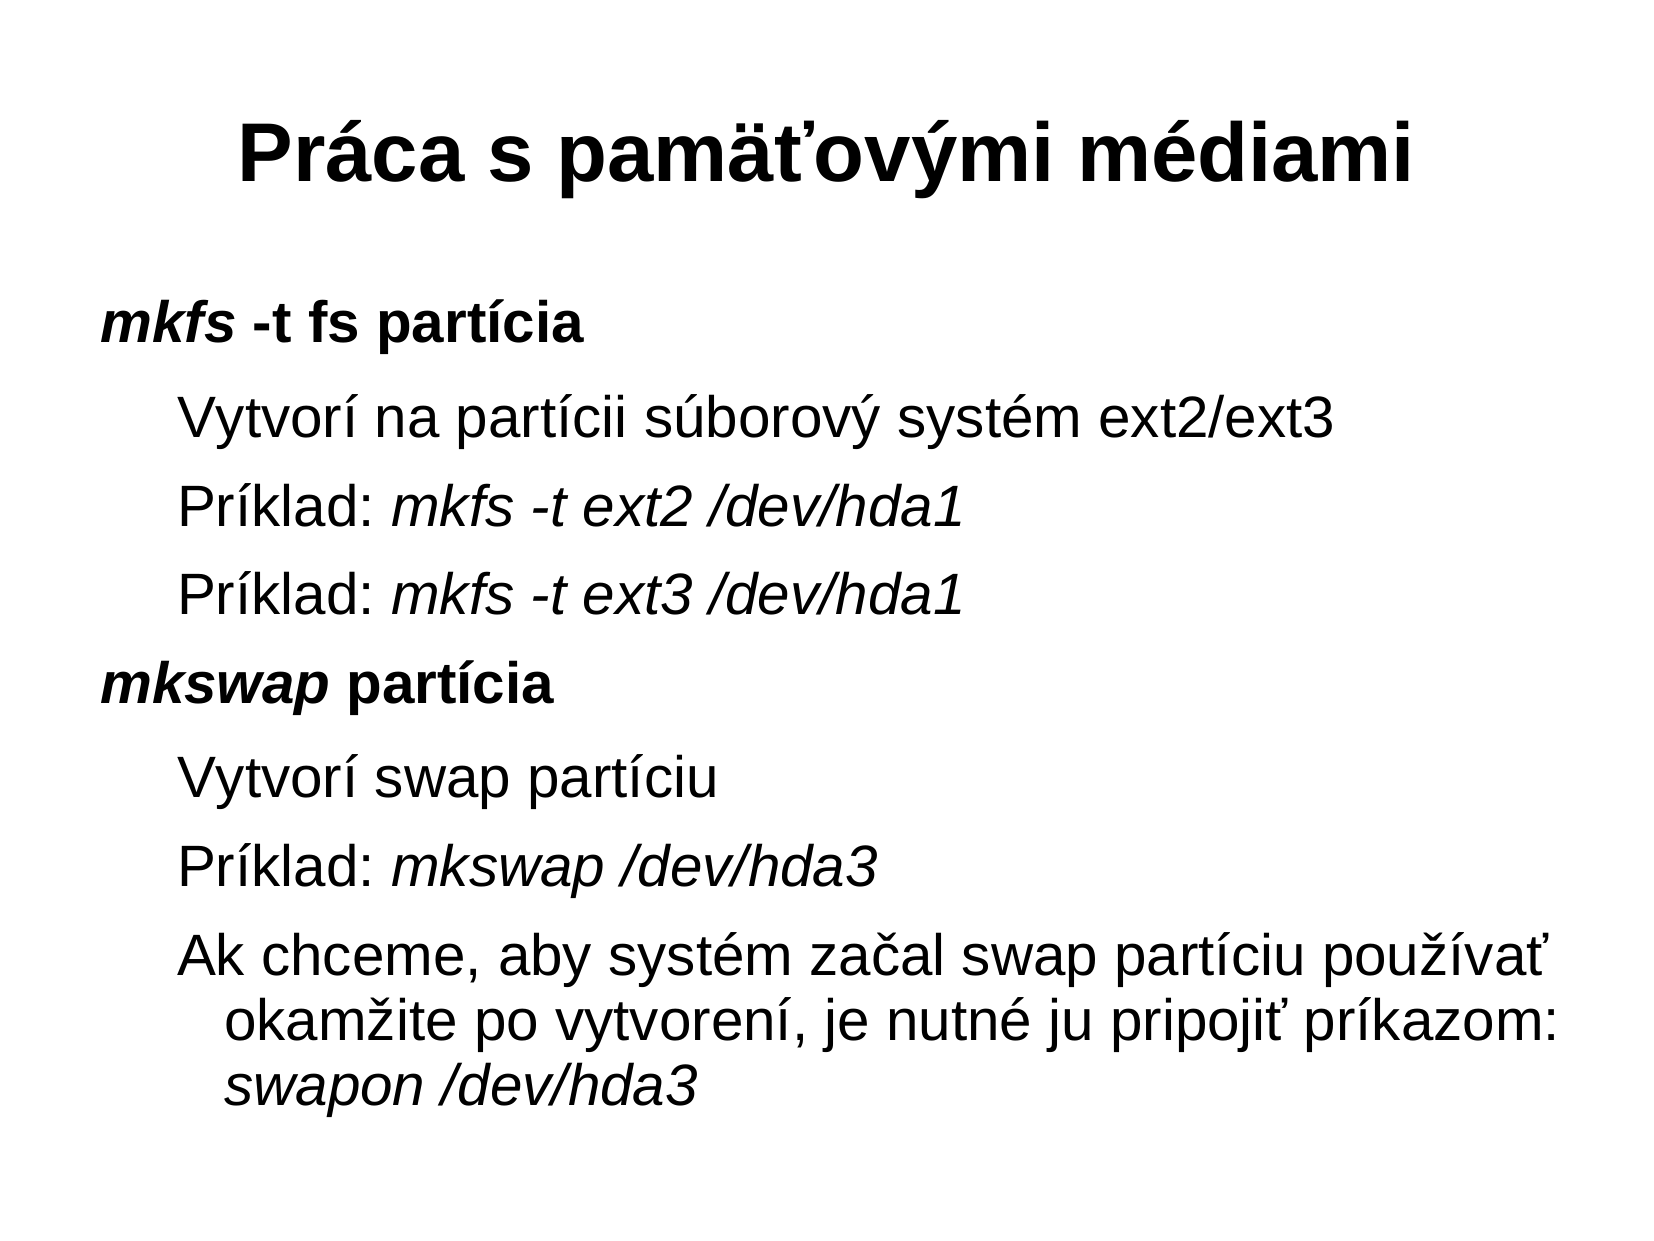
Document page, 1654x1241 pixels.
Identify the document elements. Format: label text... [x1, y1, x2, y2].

title Práca s pamäťovými médiami [82, 49, 1571, 257]
list mkfs -t fs partícia Vytvorí na partícii súborový systém ext2/ext3 Príklad: mkfs -t ext2 /dev/hda1 Príklad: mkfs -t ext3 /dev/hda1 mkswap partícia Vytvorí swap partíciu Príklad: mkswap /dev/hda3 Ak chceme, aby systém začal swap partíciu používať okamžite po vytvorení, je nutné ju pripojiť príkazom: swapon /dev/hda3 [82, 290, 1571, 1119]
